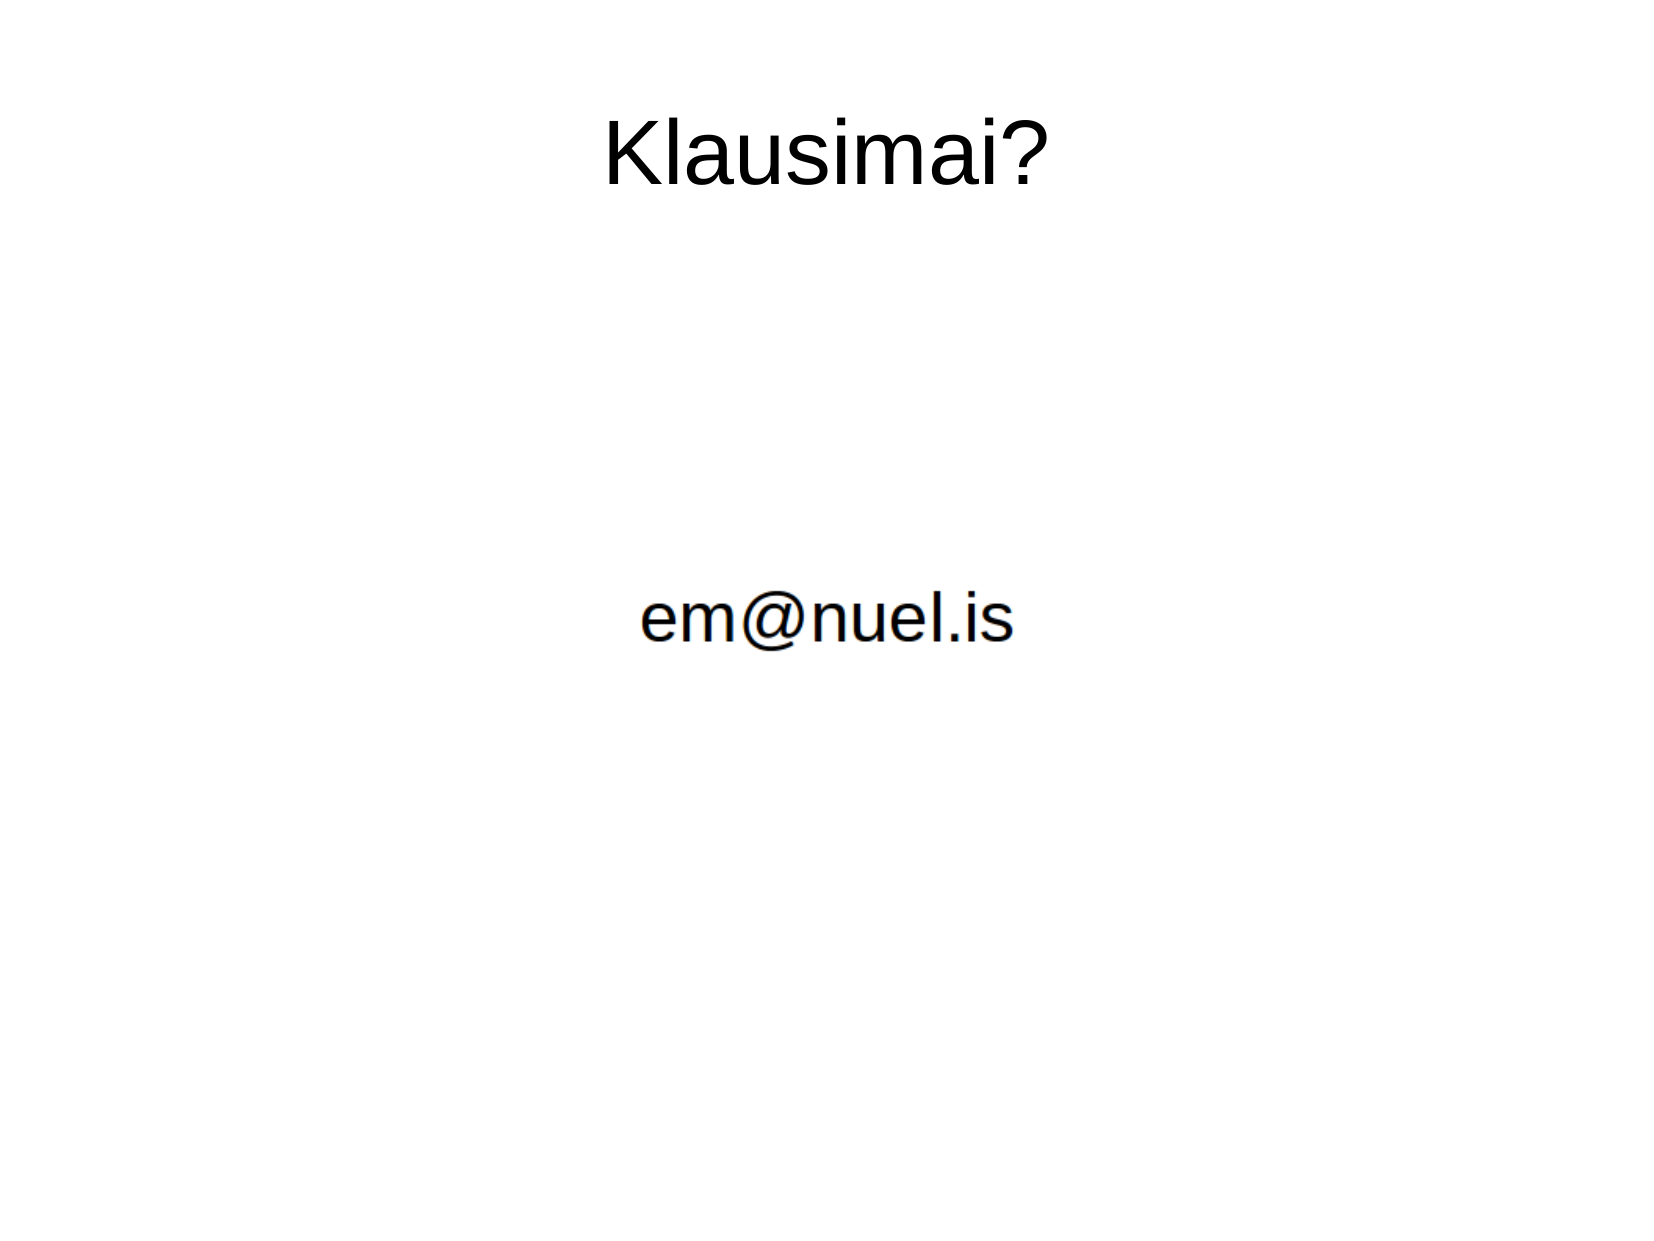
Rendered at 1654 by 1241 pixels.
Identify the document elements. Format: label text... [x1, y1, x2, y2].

title Klausimai? [82, 49, 1571, 257]
picture [613, 574, 1047, 667]
